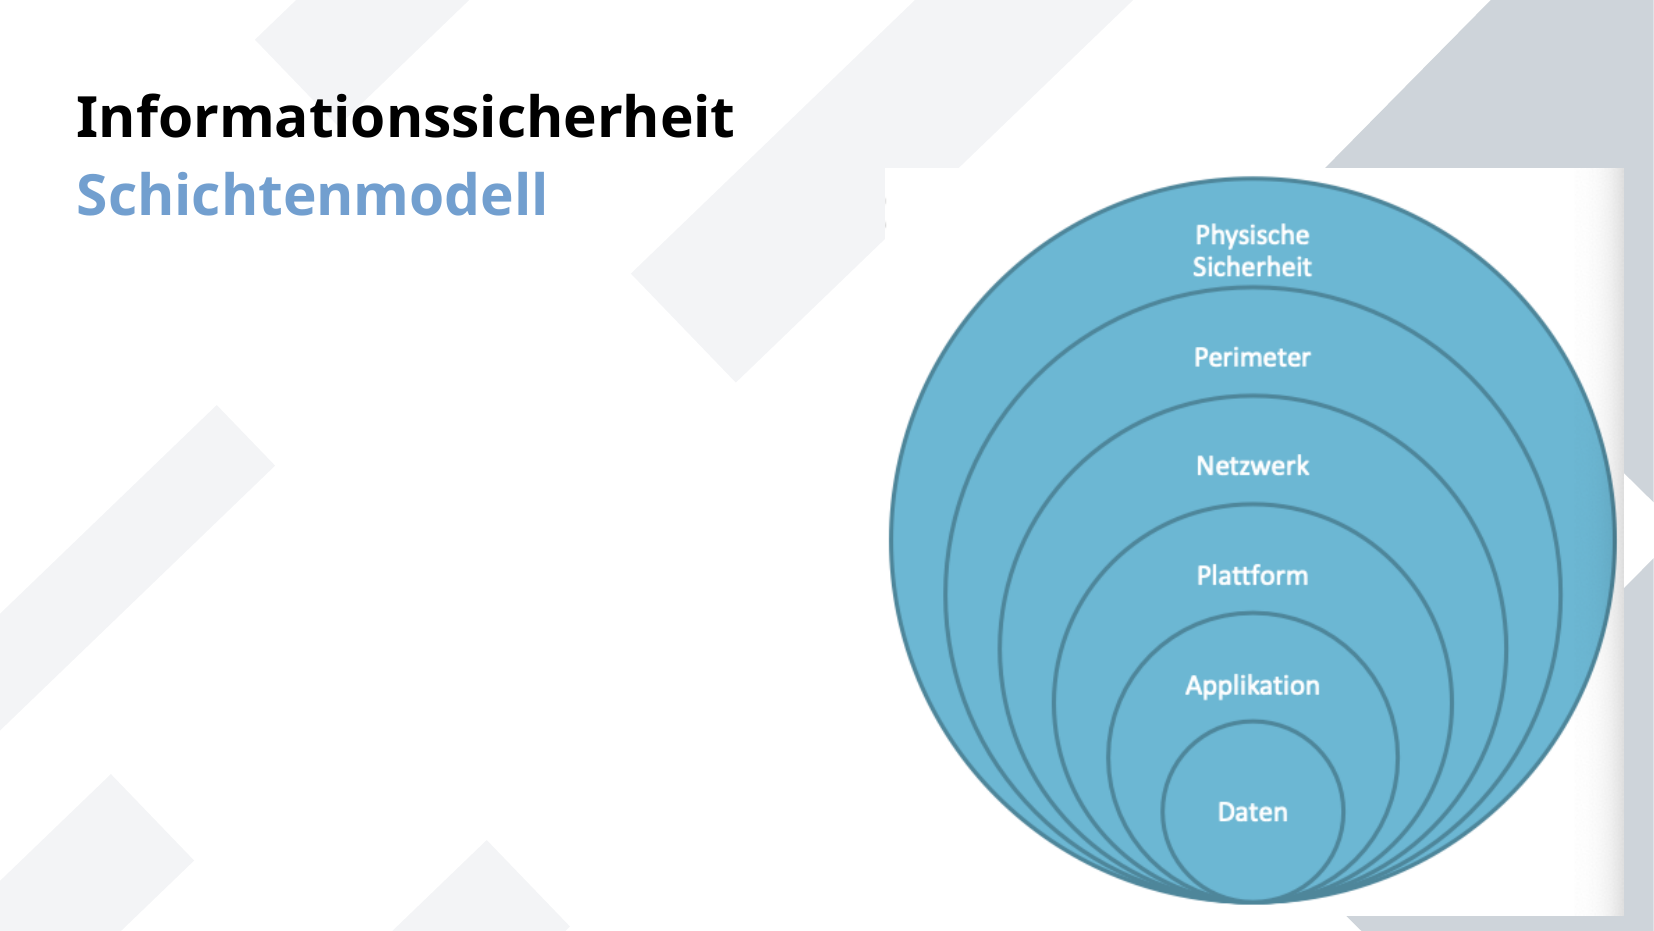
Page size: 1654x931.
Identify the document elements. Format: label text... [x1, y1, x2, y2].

title Informationssicherheit Schichtenmodell [76, 76, 1565, 233]
picture [885, 168, 1624, 916]
